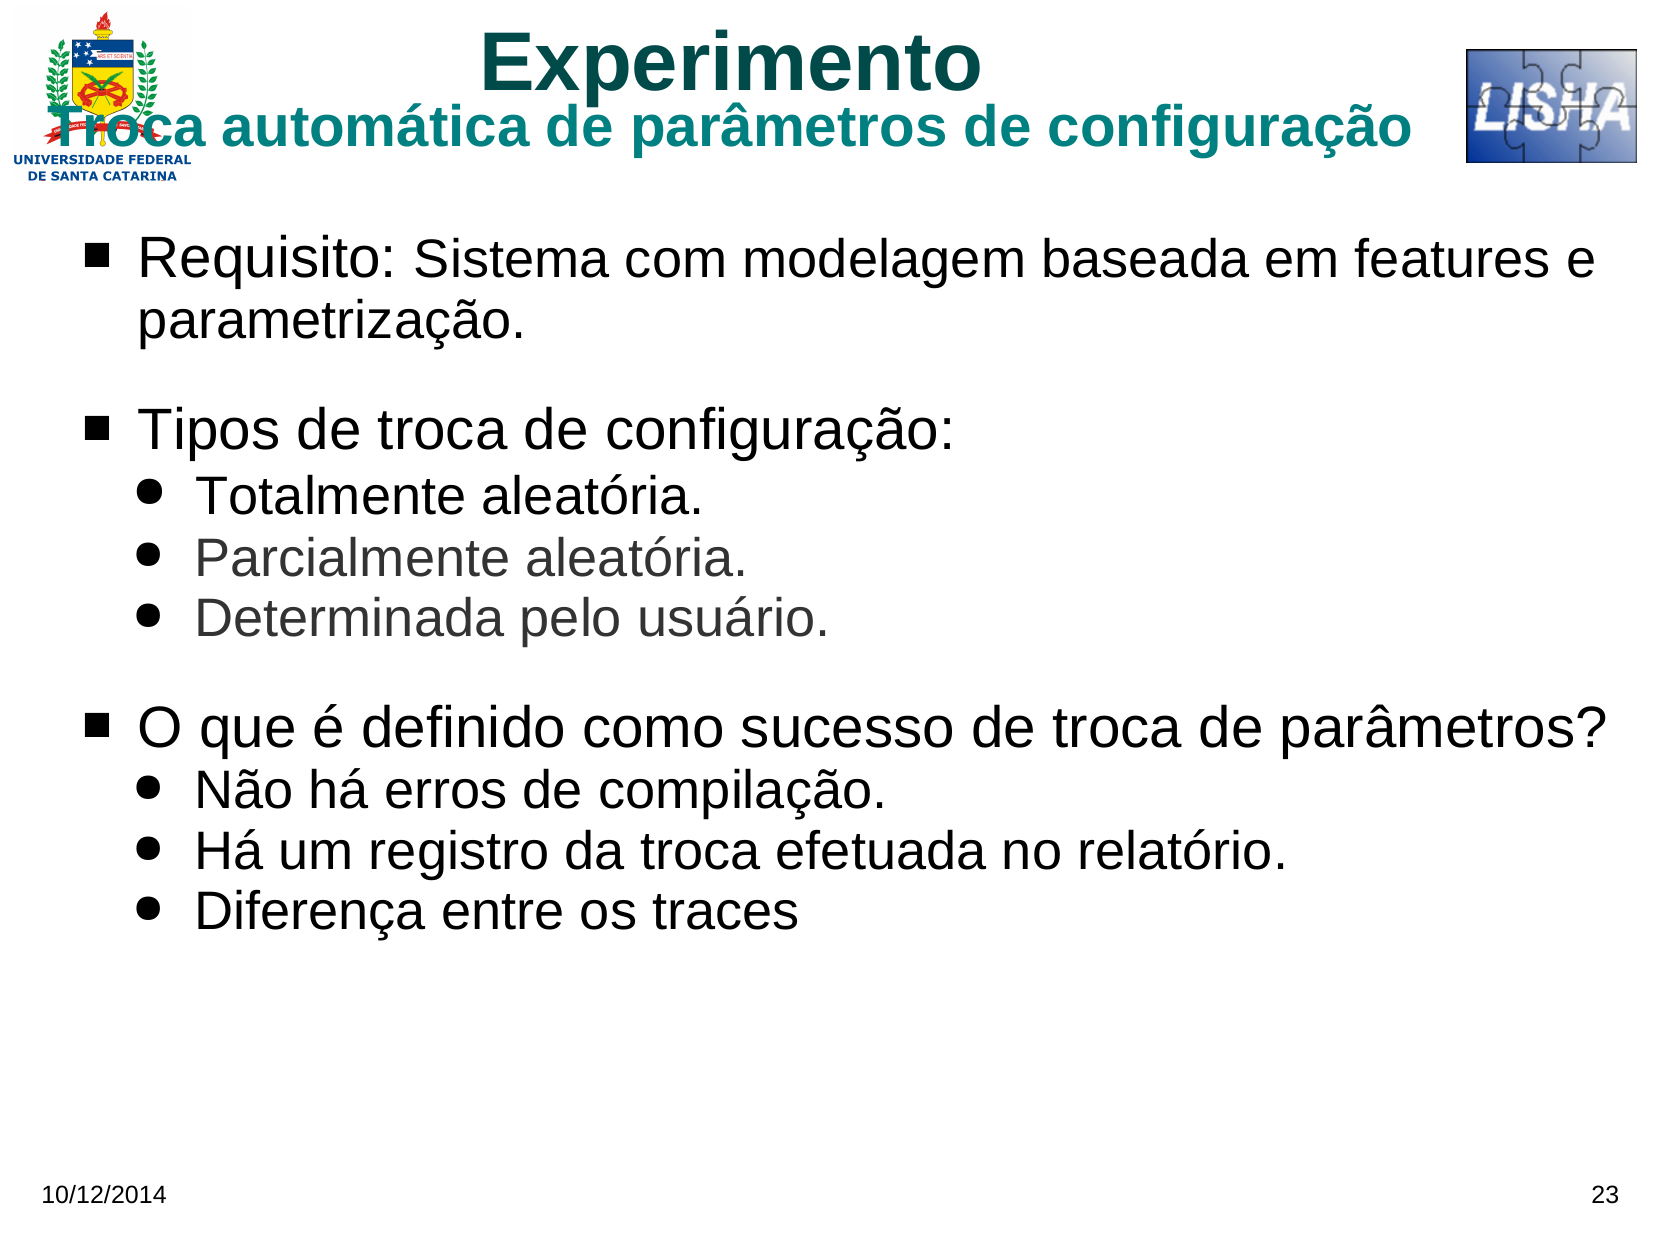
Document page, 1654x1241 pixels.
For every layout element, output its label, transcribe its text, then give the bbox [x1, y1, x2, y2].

picture [13, 6, 191, 181]
list Requisito: Sistema com modelagem baseada em features e parametrização. Tipos de troca de configuração: Totalmente aleatória. Parcialmente aleatória. Determinada pelo usuário. O que é definido como sucesso de troca de parâmetros? Não há erros de compilação. Há um registro da troca efetuada no relatório. Diferença entre os traces [37, 225, 1613, 1163]
title Experimento Troca automática de parâmetros de configuração [37, 9, 1426, 178]
picture [1466, 49, 1637, 163]
